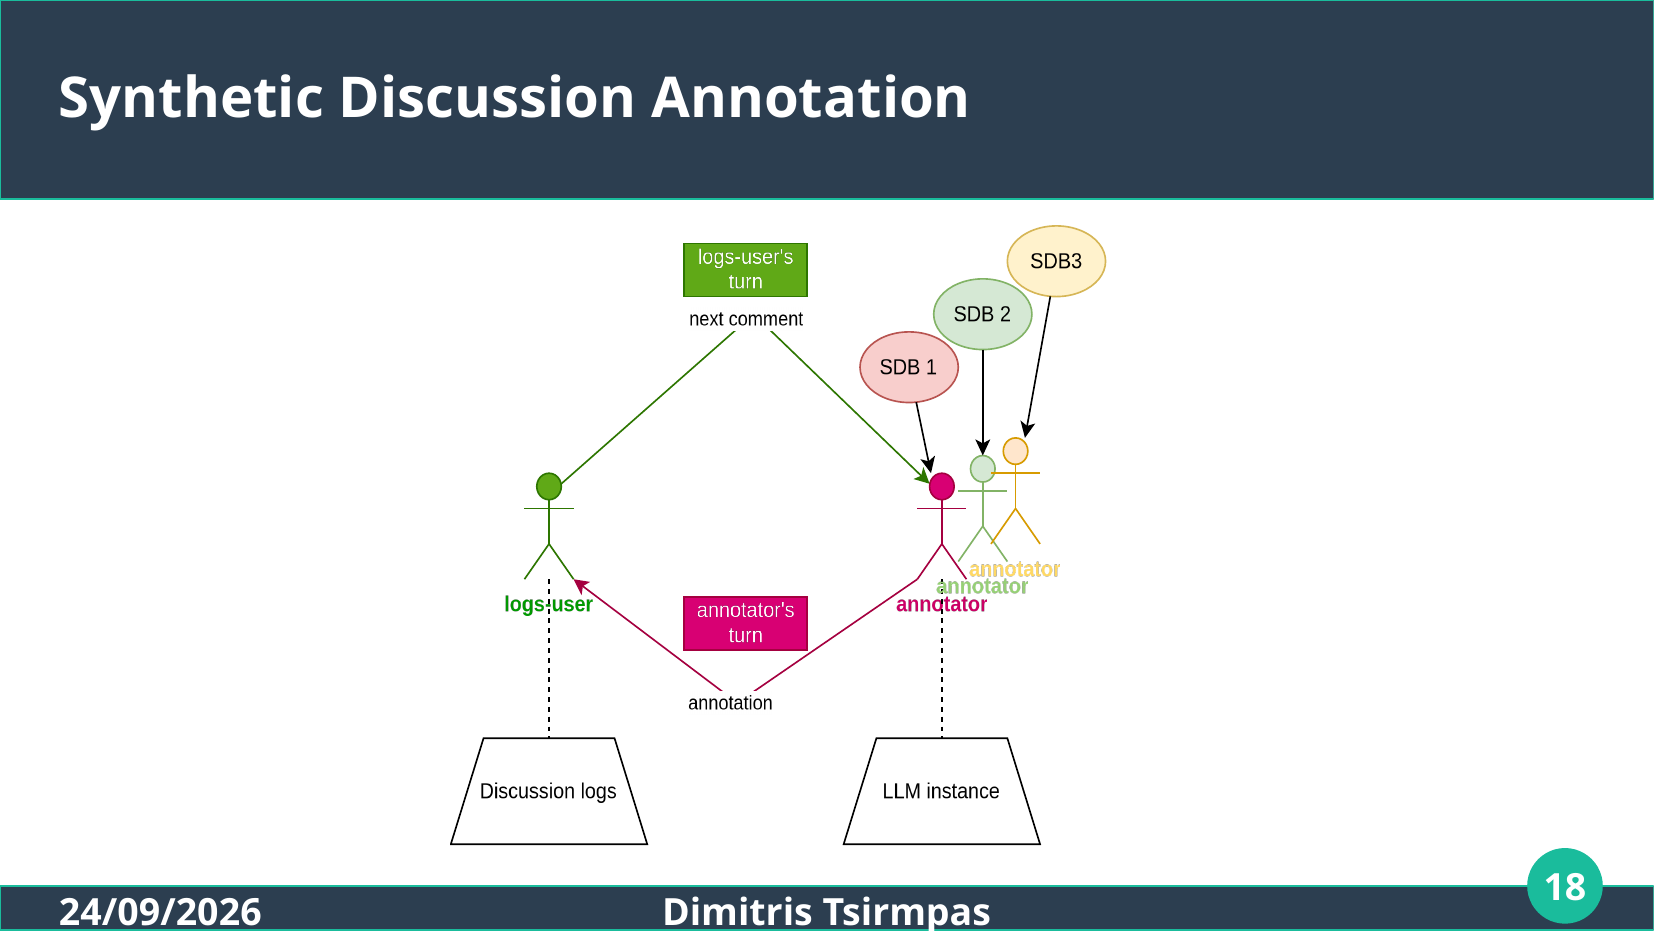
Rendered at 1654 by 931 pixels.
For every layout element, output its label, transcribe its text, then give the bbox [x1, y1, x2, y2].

picture [450, 225, 1107, 846]
title Synthetic Discussion Annotation [59, 37, 1595, 155]
